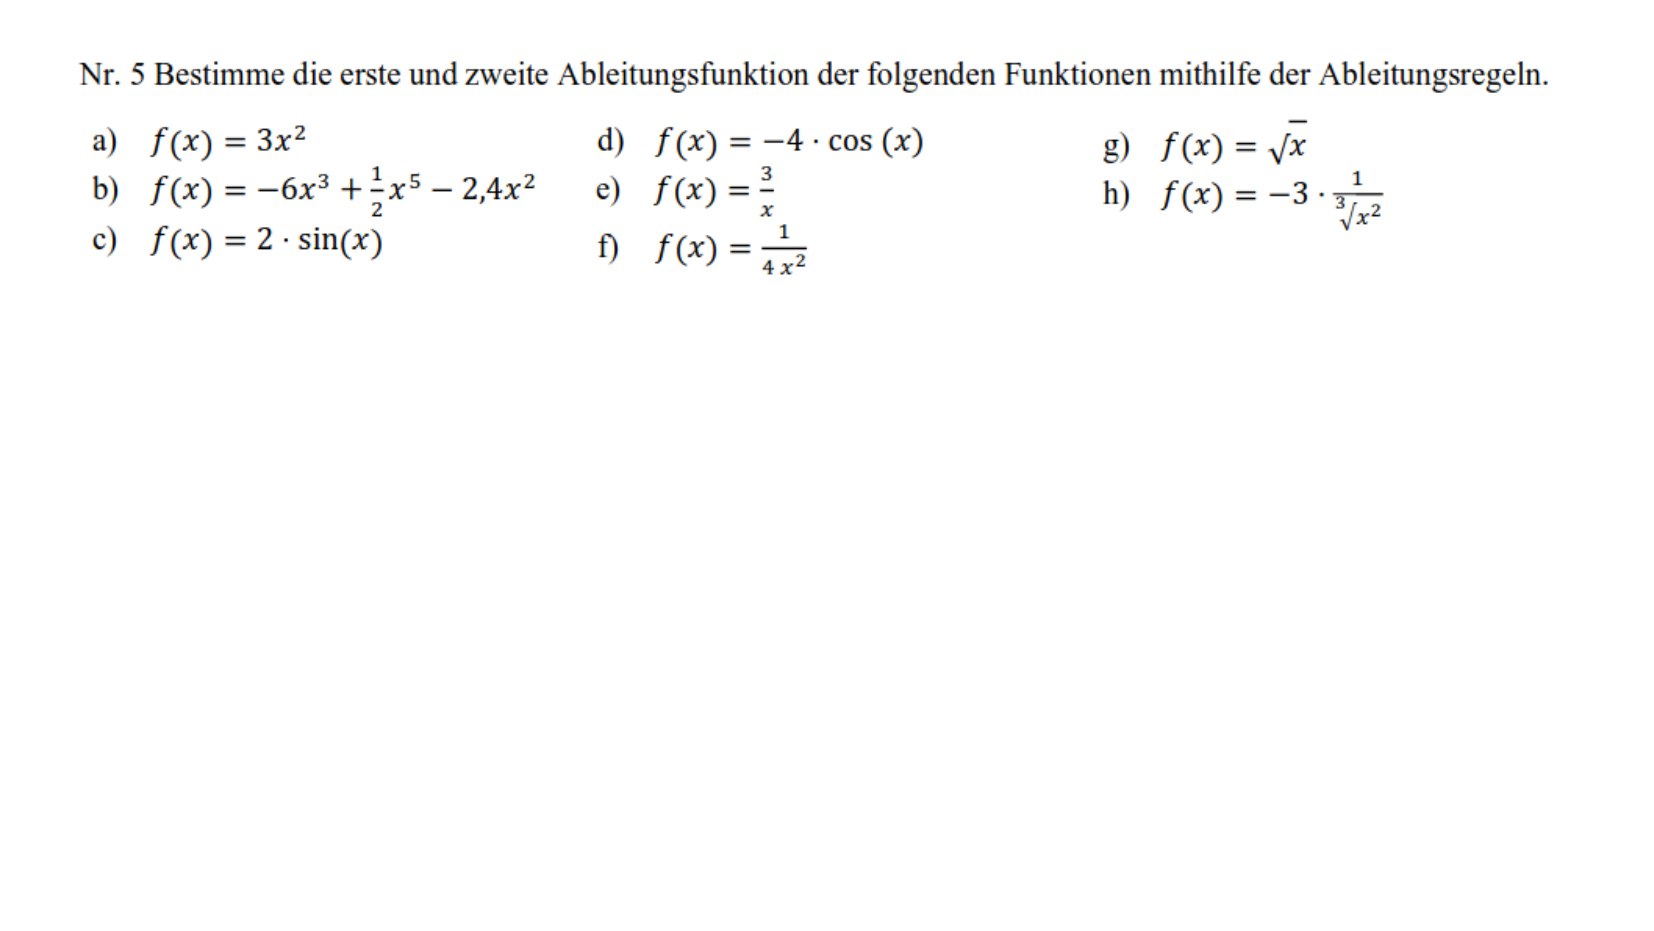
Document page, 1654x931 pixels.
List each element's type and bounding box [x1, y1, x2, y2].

picture [41, 24, 1587, 306]
